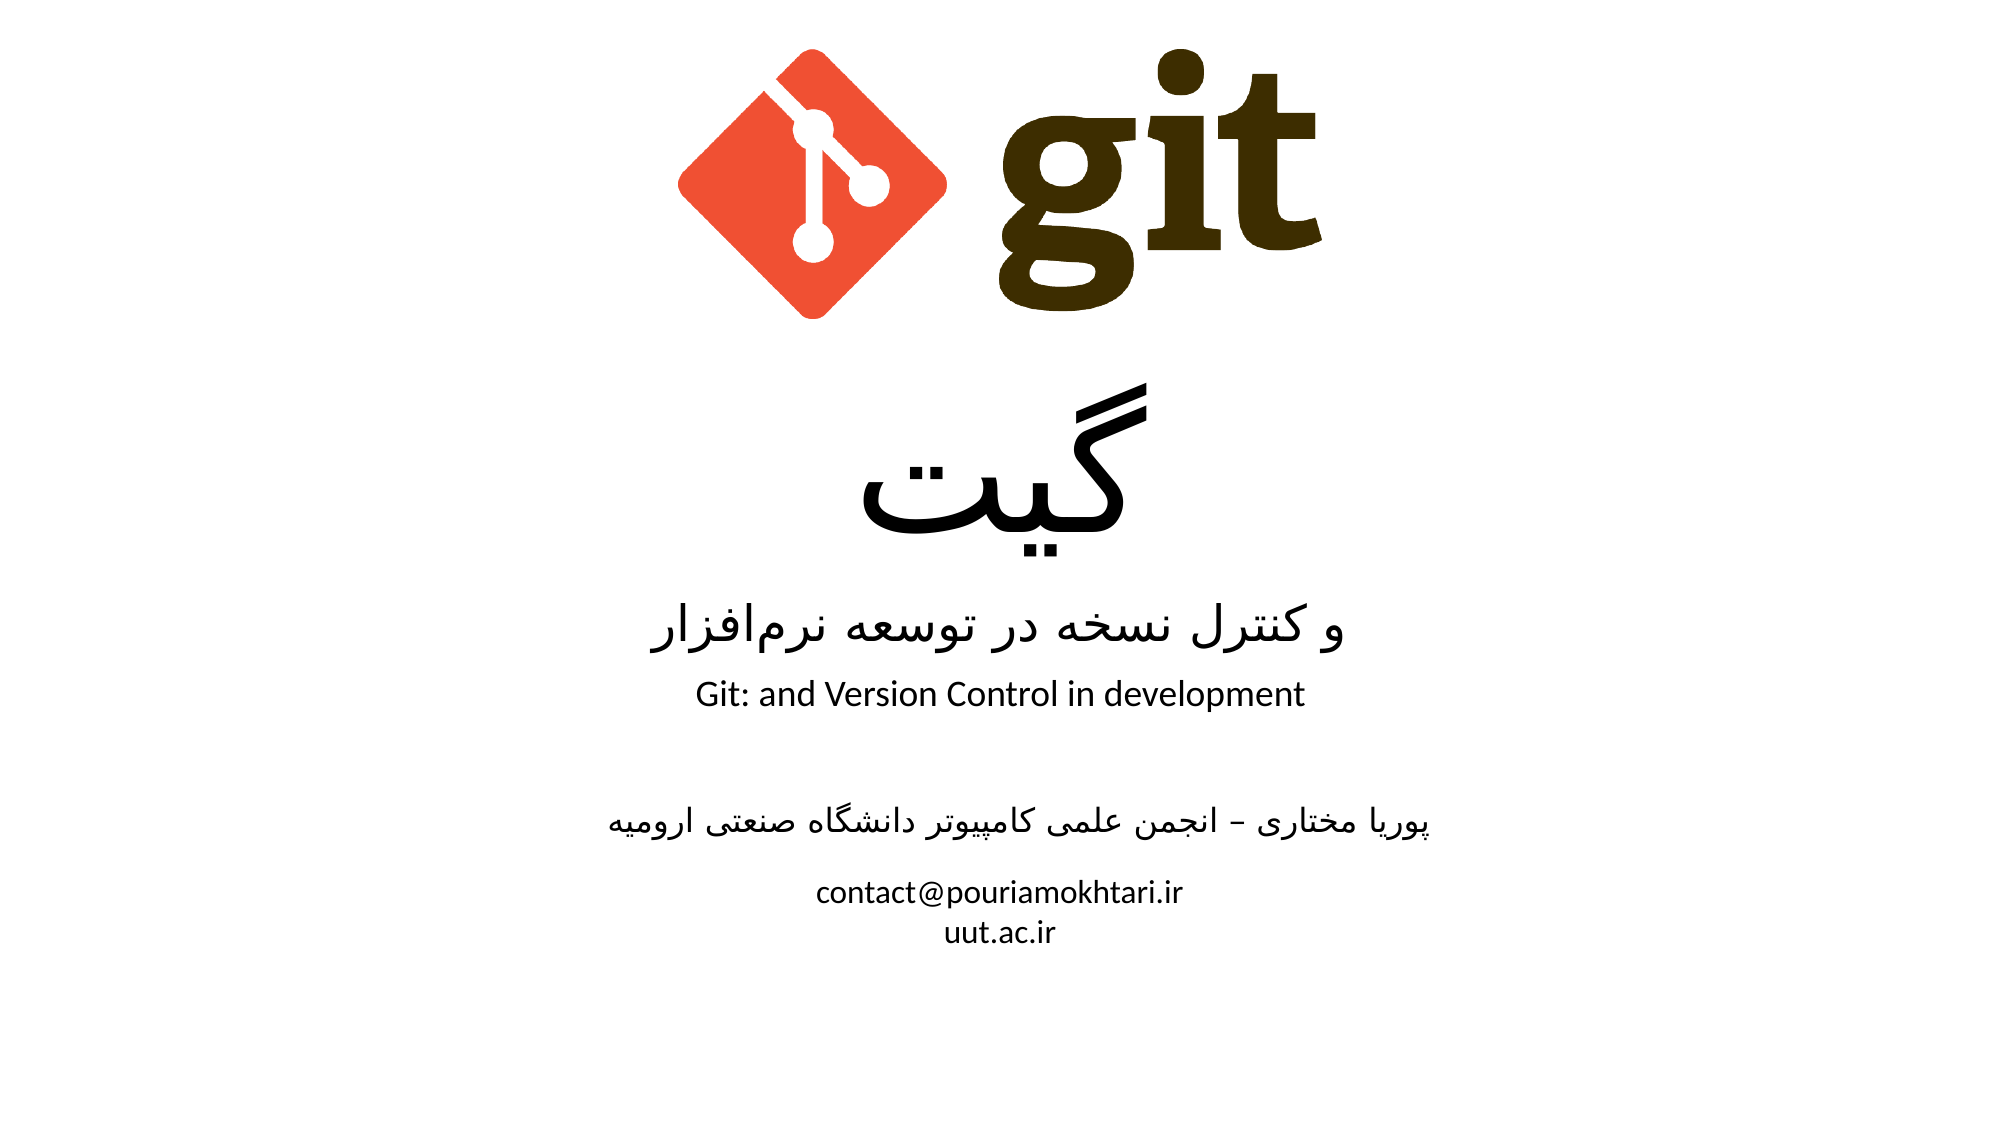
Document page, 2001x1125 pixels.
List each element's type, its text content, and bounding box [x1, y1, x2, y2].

subtitle و کنترل نسخه در توسعه نرم‌افزار [249, 590, 1750, 735]
title گیت [249, 184, 1750, 576]
text_box پوریا مختاری – انجمن علمی کامپیوتر دانشگاه صنعتی ارومیه [592, 791, 1408, 848]
text_box Git: and Version Control in development [676, 661, 1326, 722]
picture [678, 49, 1322, 319]
text_box contact@pouriamokhtari.ir uut.ac.ir [799, 862, 1202, 959]
